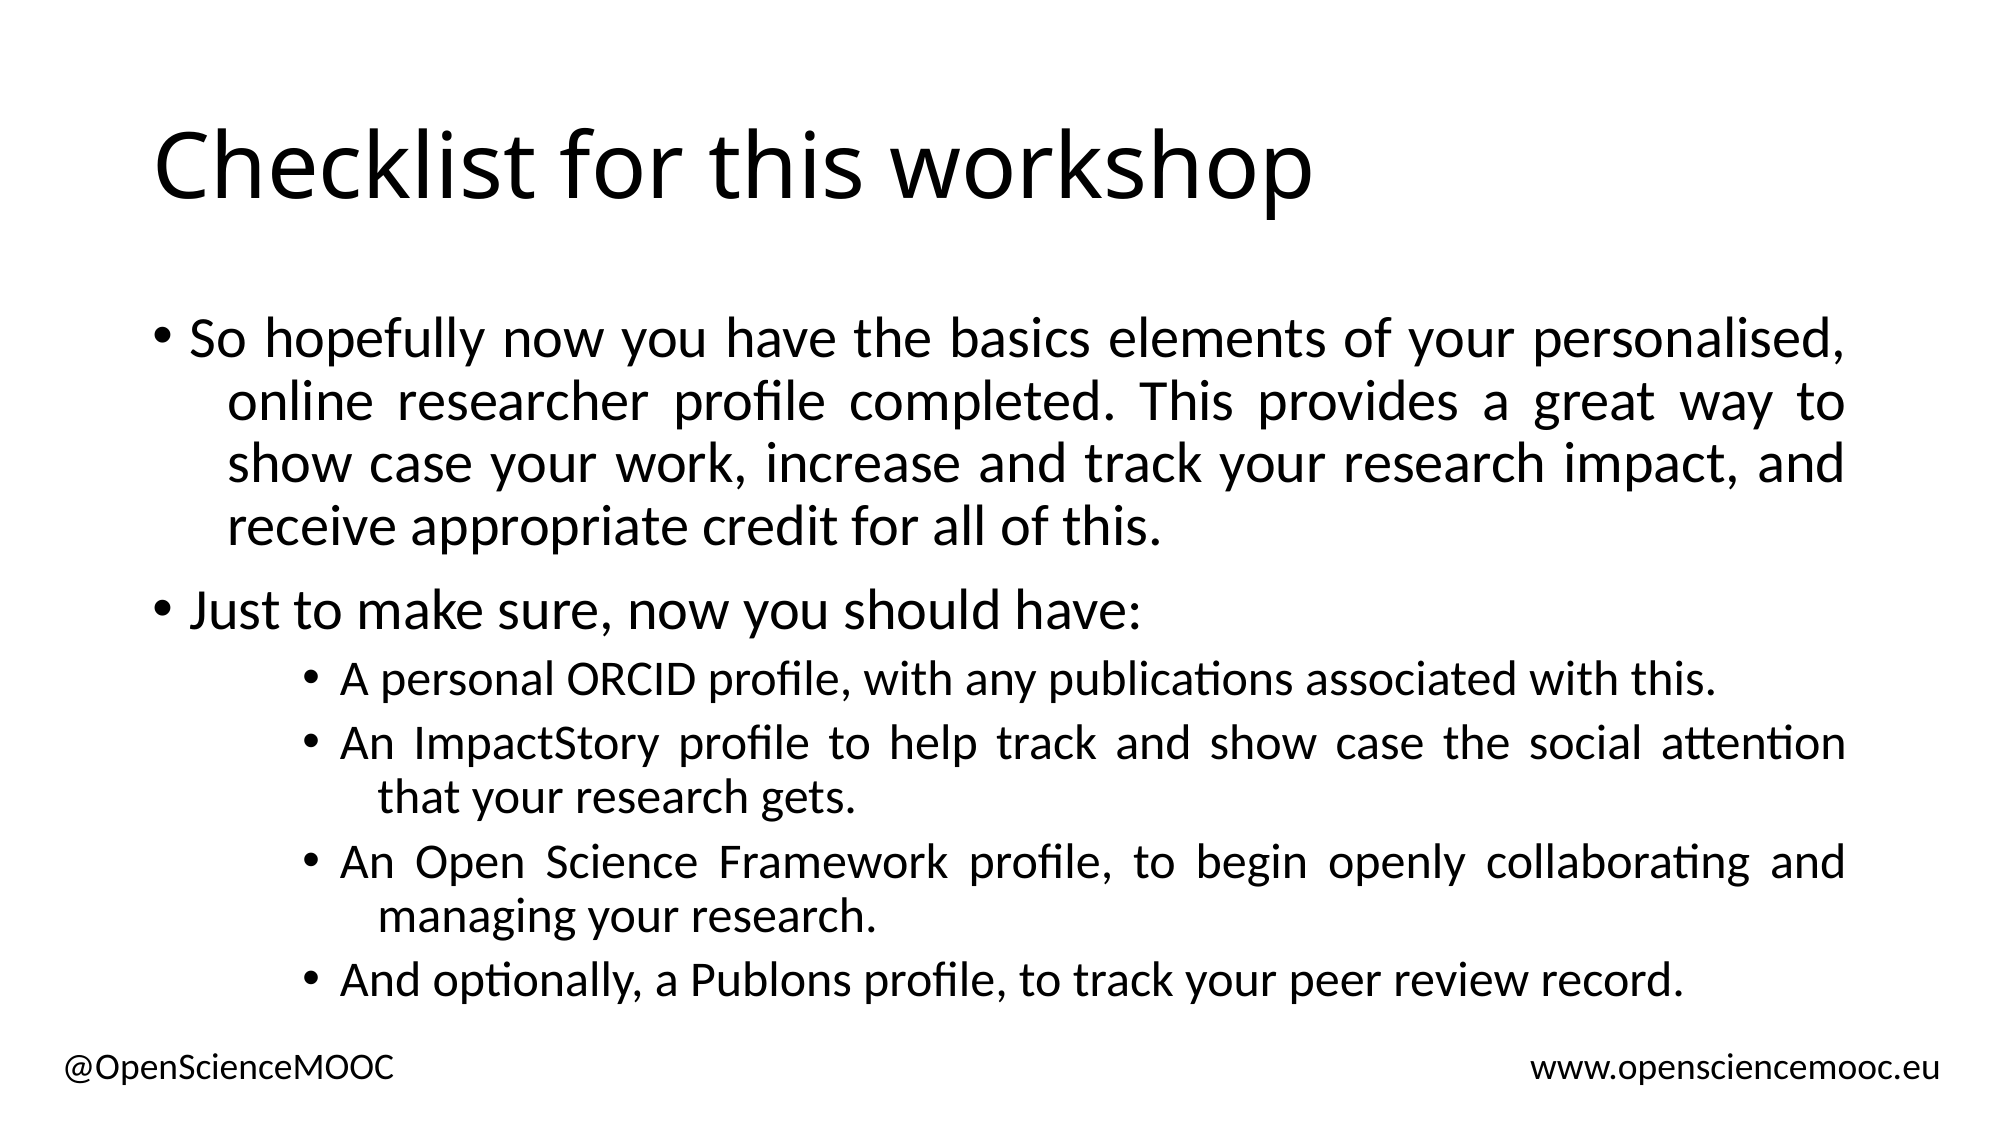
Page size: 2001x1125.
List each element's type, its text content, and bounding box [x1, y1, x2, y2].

list So hopefully now you have the basics elements of your personalised, online researcher profile completed. This provides a great way to show case your work, increase and track your research impact, and receive appropriate credit for all of this. Just to make sure, now you should have: A personal ORCID profile, with any publications associated with this. An ImpactStory profile to help track and show case the social attention that your research gets. An Open Science Framework profile, to begin openly collaborating and managing your research. And optionally, a Publons profile, to track your peer review record. [137, 299, 1863, 1066]
text_box www.opensciencemooc.eu [1515, 1035, 1956, 1095]
title Checklist for this workshop [137, 59, 1863, 278]
text_box @OpenScienceMOOC [47, 1035, 410, 1095]
